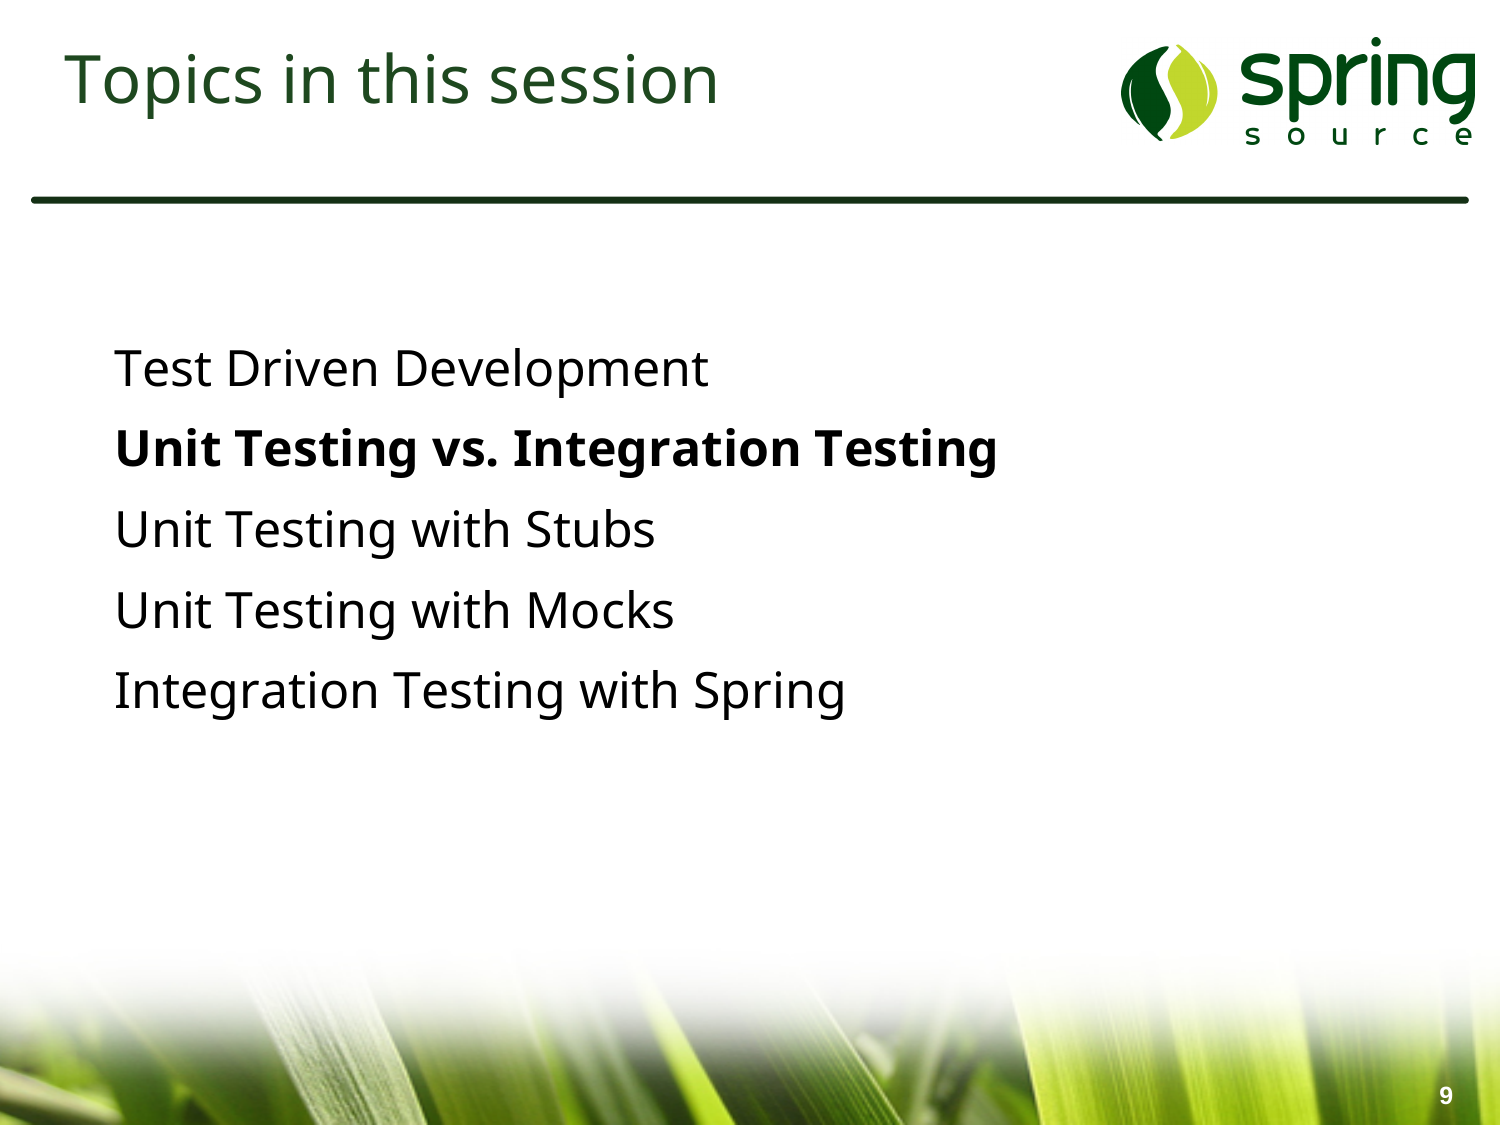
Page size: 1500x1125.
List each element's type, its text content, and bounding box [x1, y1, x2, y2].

picture [0, 944, 1500, 1125]
list Test Driven Development Unit Testing vs. Integration Testing Unit Testing with Stubs Unit Testing with Mocks Integration Testing with Spring [99, 324, 1376, 1001]
text_box Topics in this session [50, 24, 1326, 213]
picture [1326, 37, 1475, 145]
